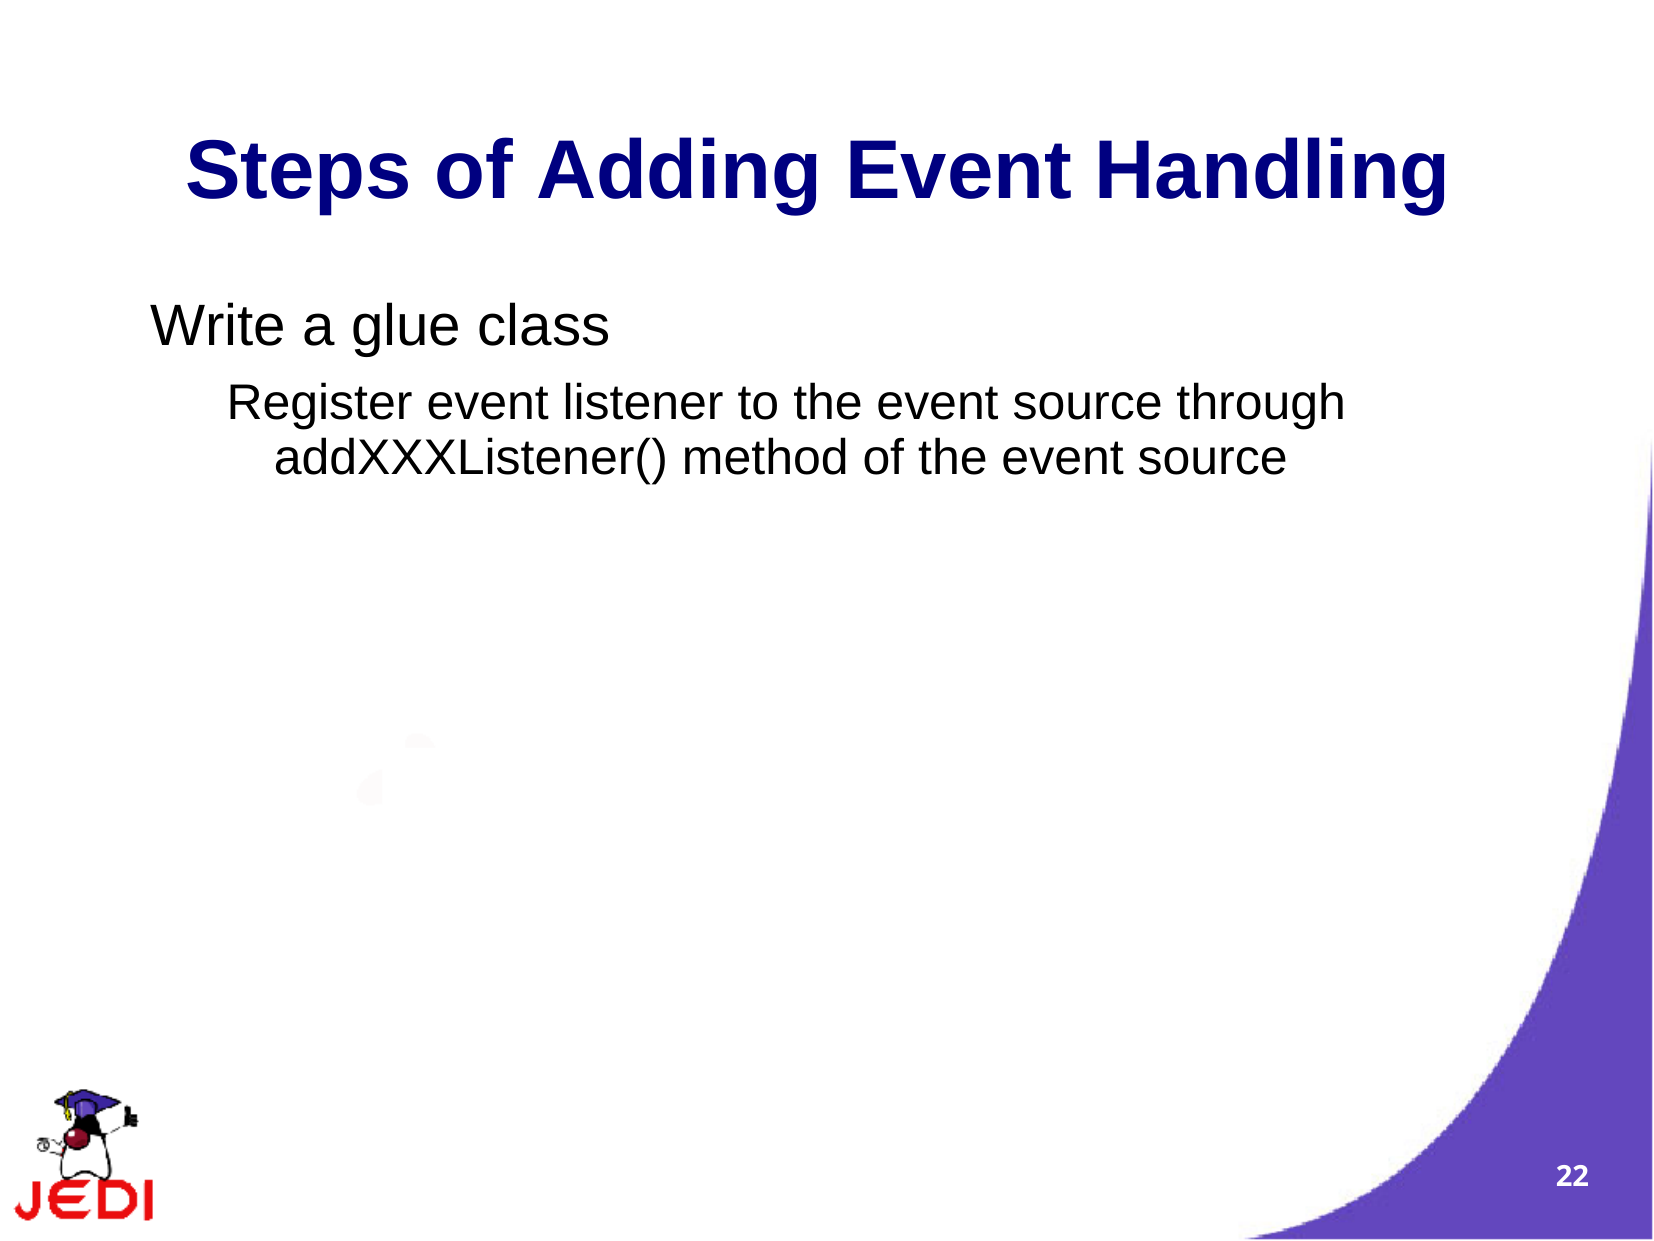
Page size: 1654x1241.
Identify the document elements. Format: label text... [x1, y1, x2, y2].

picture [0, 0, 1654, 1241]
title Steps of Adding Event Handling [112, 66, 1525, 274]
list Write a glue class Register event listener to the event source through addXXXListener() method of the event source [132, 292, 1634, 1074]
